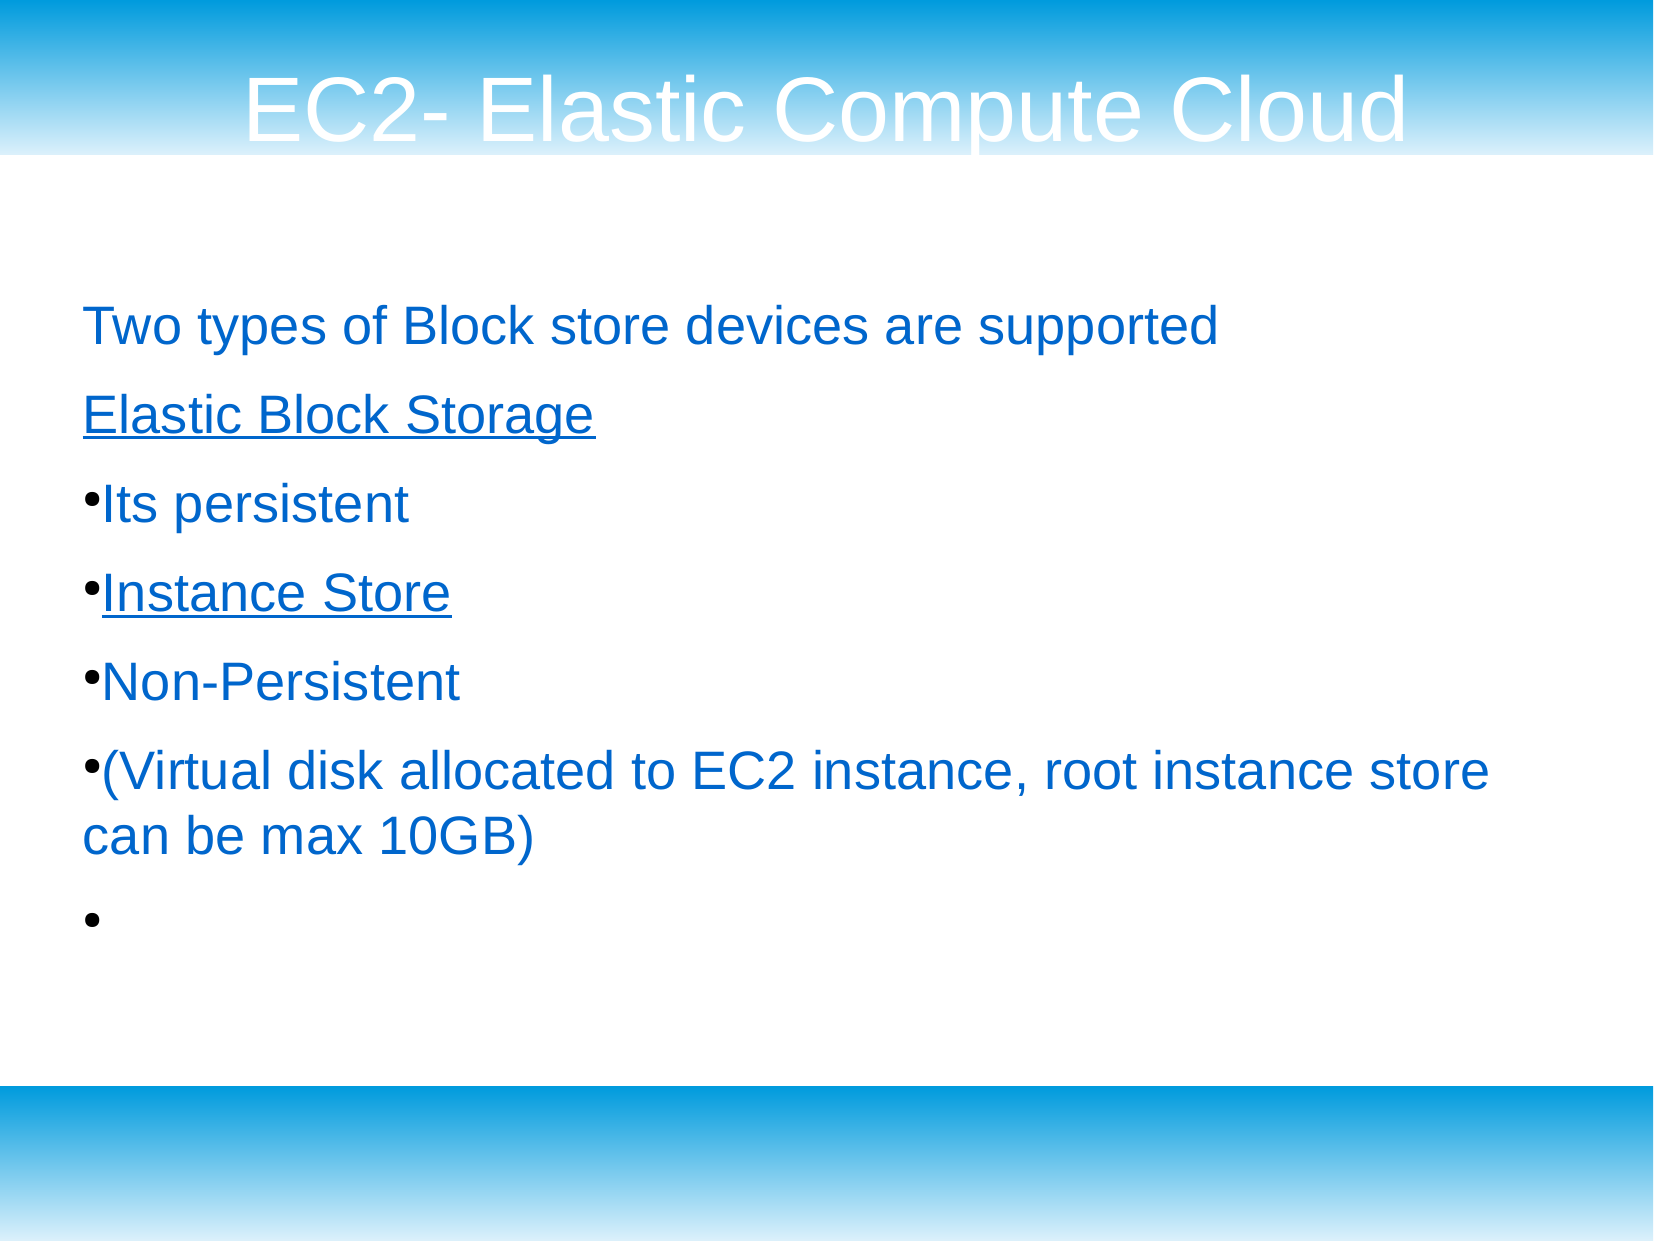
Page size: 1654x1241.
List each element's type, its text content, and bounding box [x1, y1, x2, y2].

list Two types of Block store devices are supported Elastic Block Storage Its persistent Instance Store Non-Persistent (Virtual disk allocated to EC2 instance, root instance store can be max 10GB) [82, 290, 1571, 1010]
title EC2- Elastic Compute Cloud [82, 49, 1571, 155]
